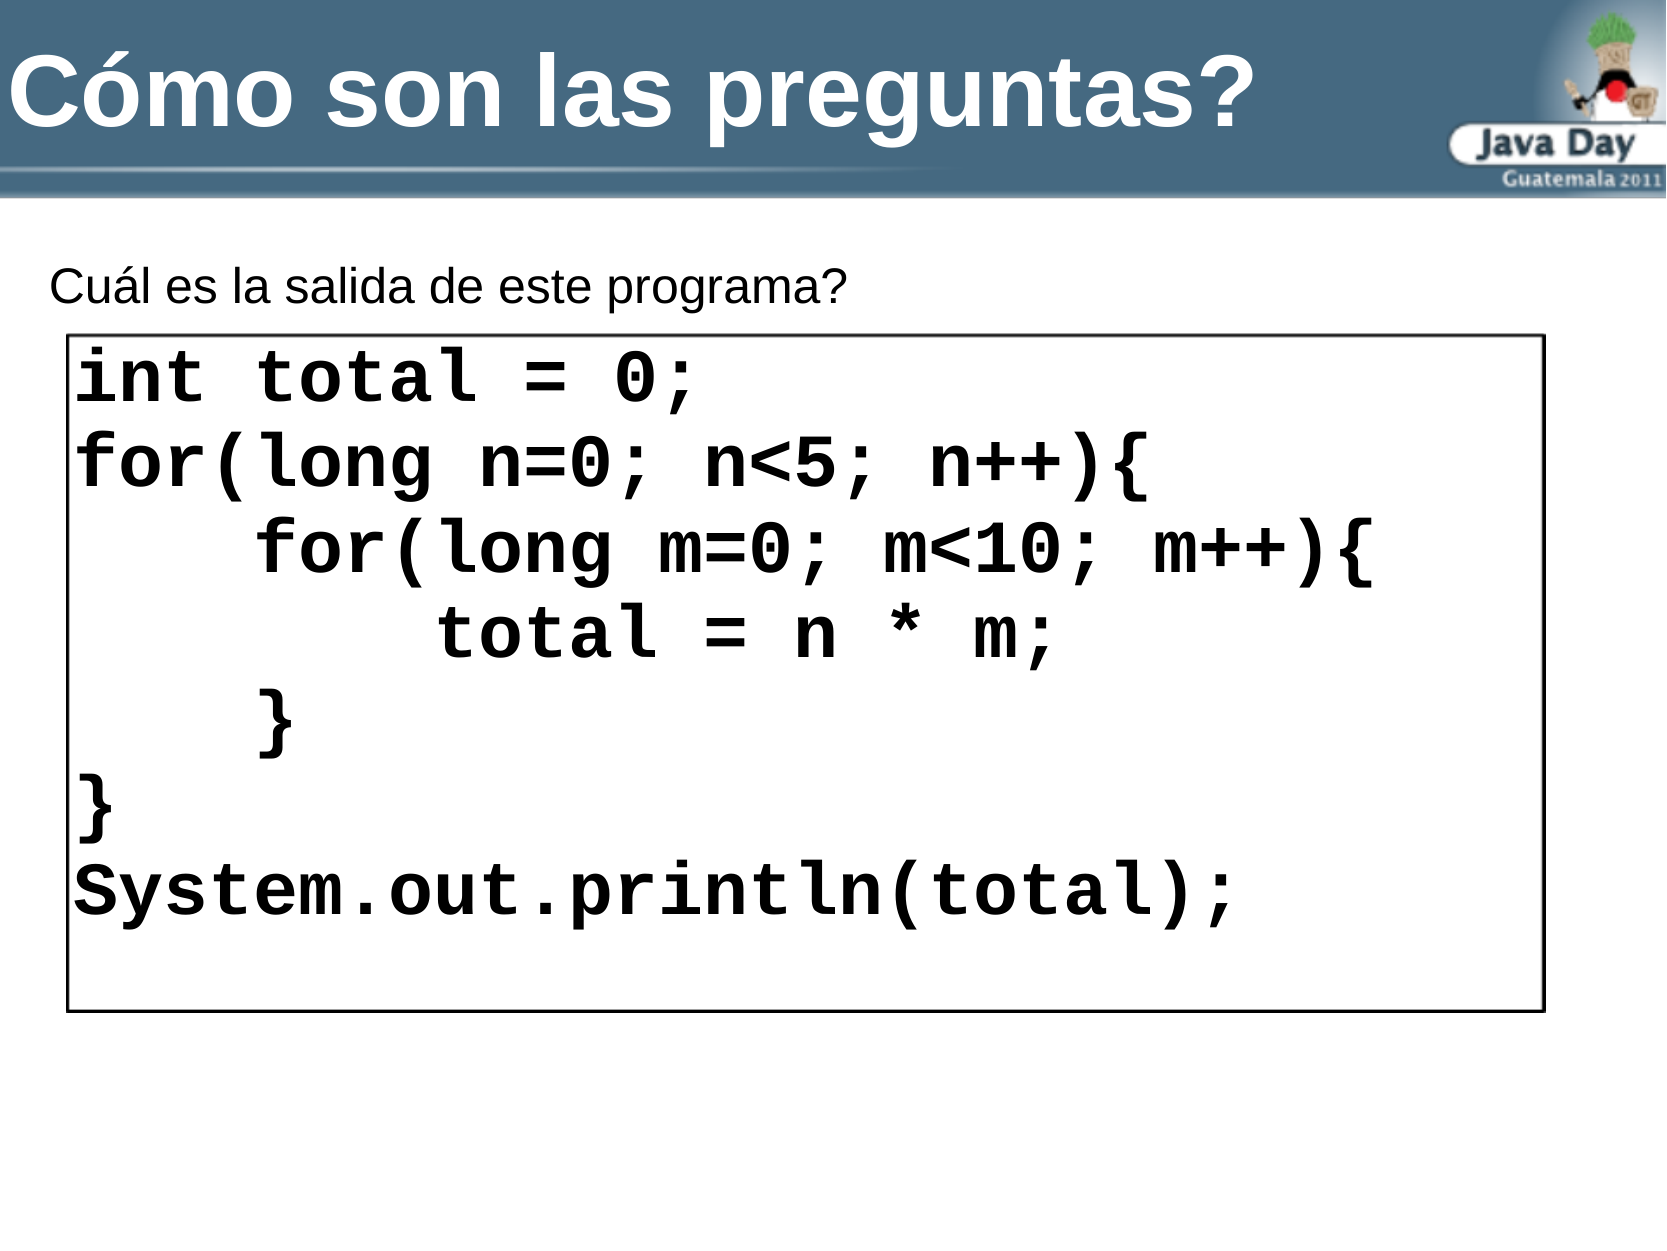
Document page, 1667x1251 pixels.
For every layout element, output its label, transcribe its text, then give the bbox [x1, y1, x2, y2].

text_box Cómo son las preguntas? [7, 33, 1502, 151]
picture [66, 333, 1546, 1014]
text_box int total = 0; for(long n=0; n<5; n++){ for(long m=0; m<10; m++){ total = n * m; } } System.out.println(total); [73, 333, 1502, 932]
picture [0, 0, 1666, 200]
text_box Cuál es la salida de este programa? [48, 258, 1452, 316]
